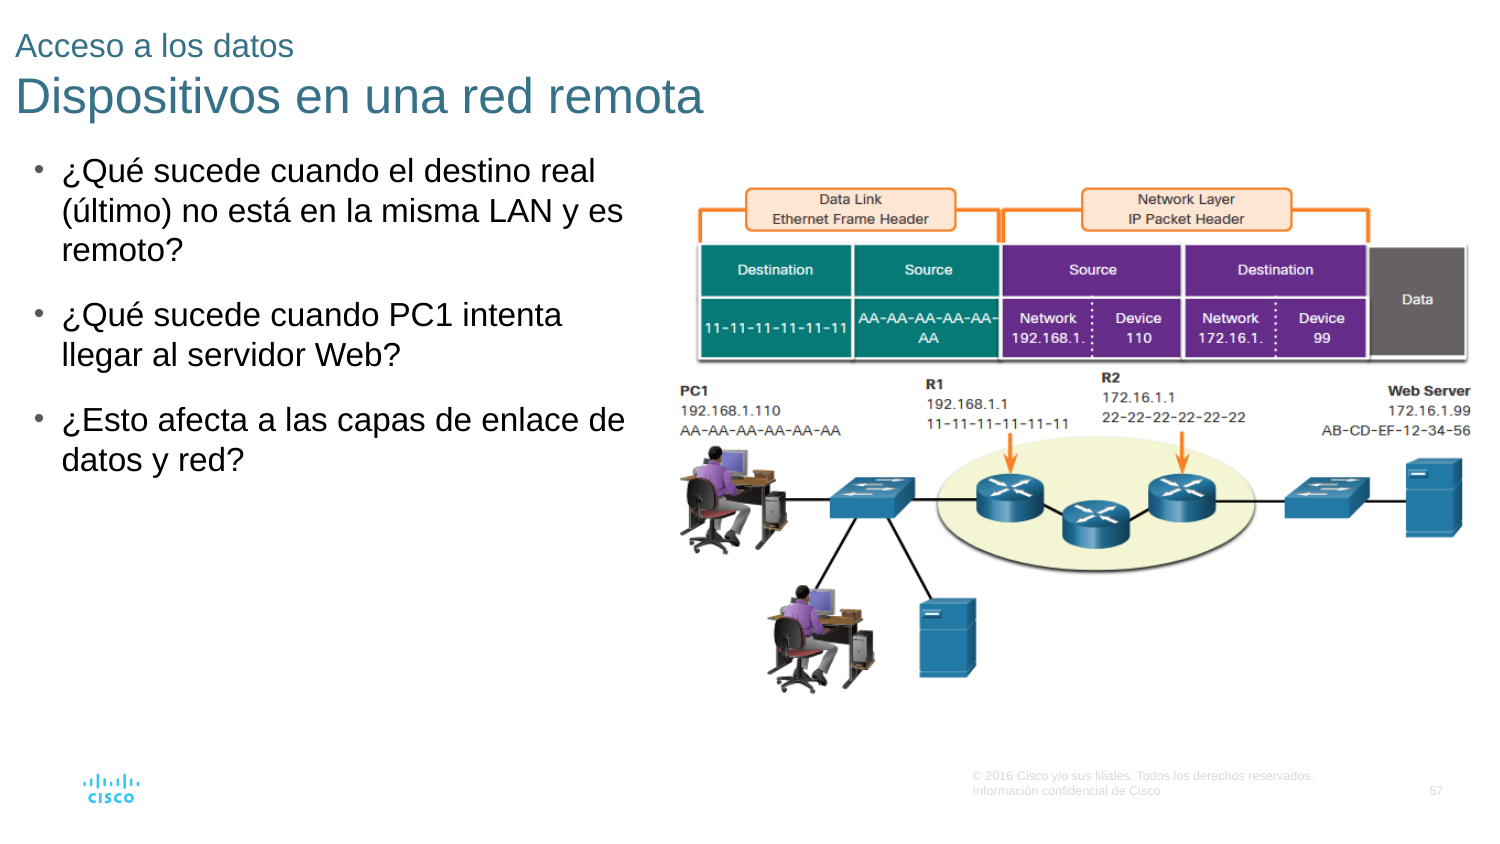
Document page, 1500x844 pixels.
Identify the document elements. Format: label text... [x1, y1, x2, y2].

title Acceso a los datos Dispositivos en una red remota [0, 6, 1500, 142]
list ¿Qué sucede cuando el destino real (último) no está en la misma LAN y es remoto? ¿Qué sucede cuando PC1 intenta llegar al servidor Web? ¿Esto afecta a las capas de enlace de datos y red? [18, 141, 665, 731]
picture [679, 170, 1481, 702]
